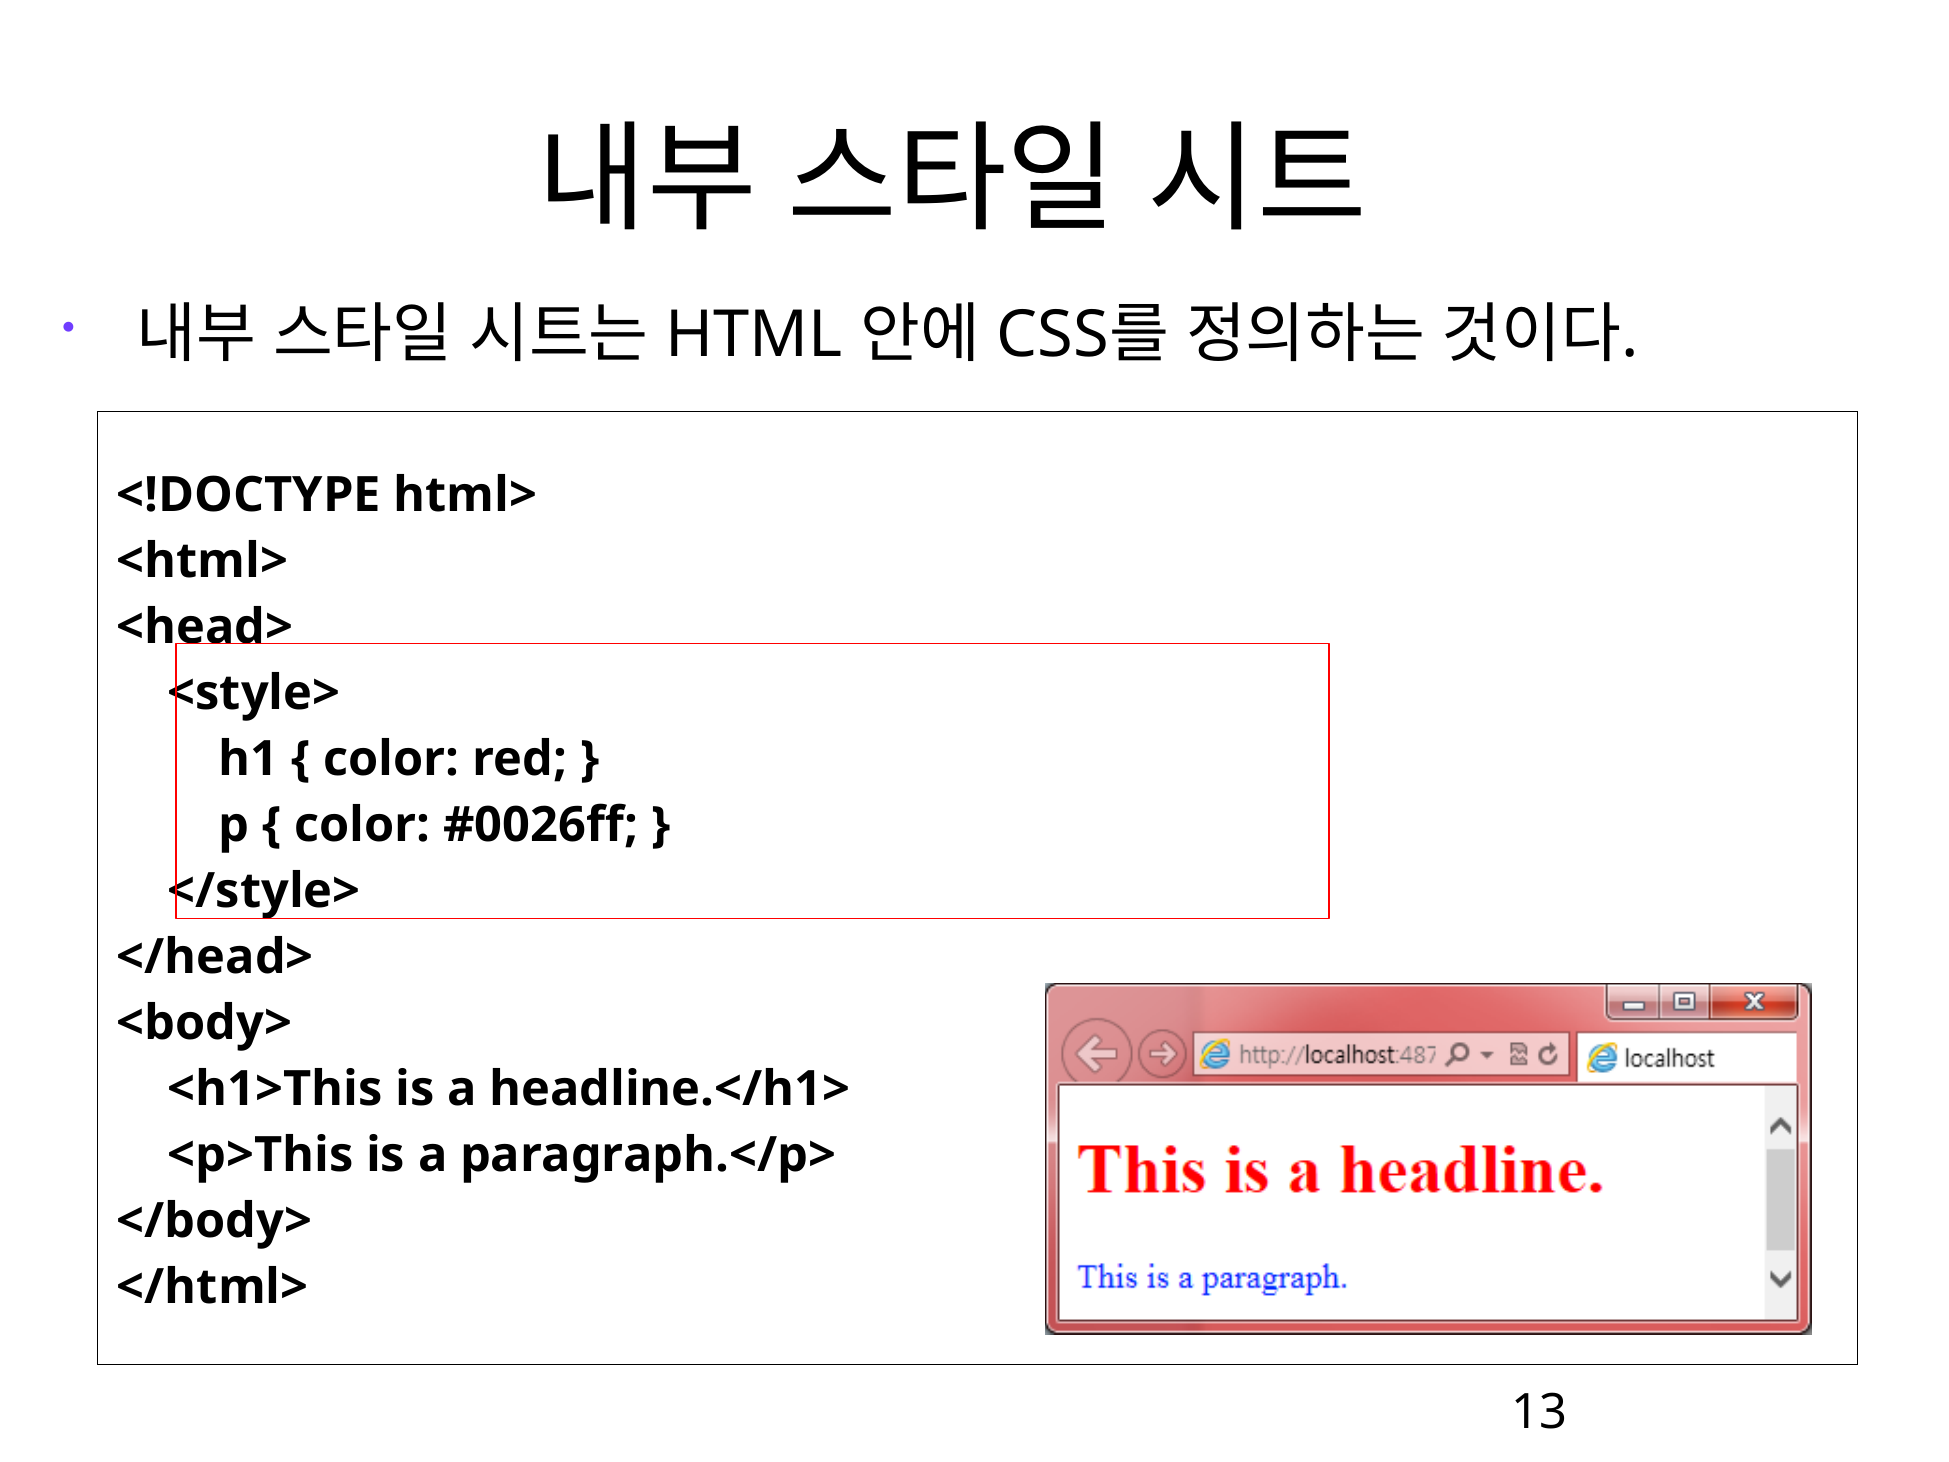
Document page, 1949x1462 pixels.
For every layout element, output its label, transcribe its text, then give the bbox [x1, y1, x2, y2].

list 내부 스타일 시트는 HTML 안에 CSS를 정의하는 것이다. [48, 284, 1897, 1343]
picture [1045, 983, 1812, 1335]
slide_number <숫자> [1496, 1372, 1899, 1462]
title 내부 스타일 시트 [156, 92, 1749, 255]
text_box <!DOCTYPE html> <html> <head> <style> h1 { color: red; } p { color: #0026ff; } </style> </head> <body> <h1>This is a headline.</h1> <p>This is a paragraph.</p> </body> </html> [97, 411, 1858, 1365]
